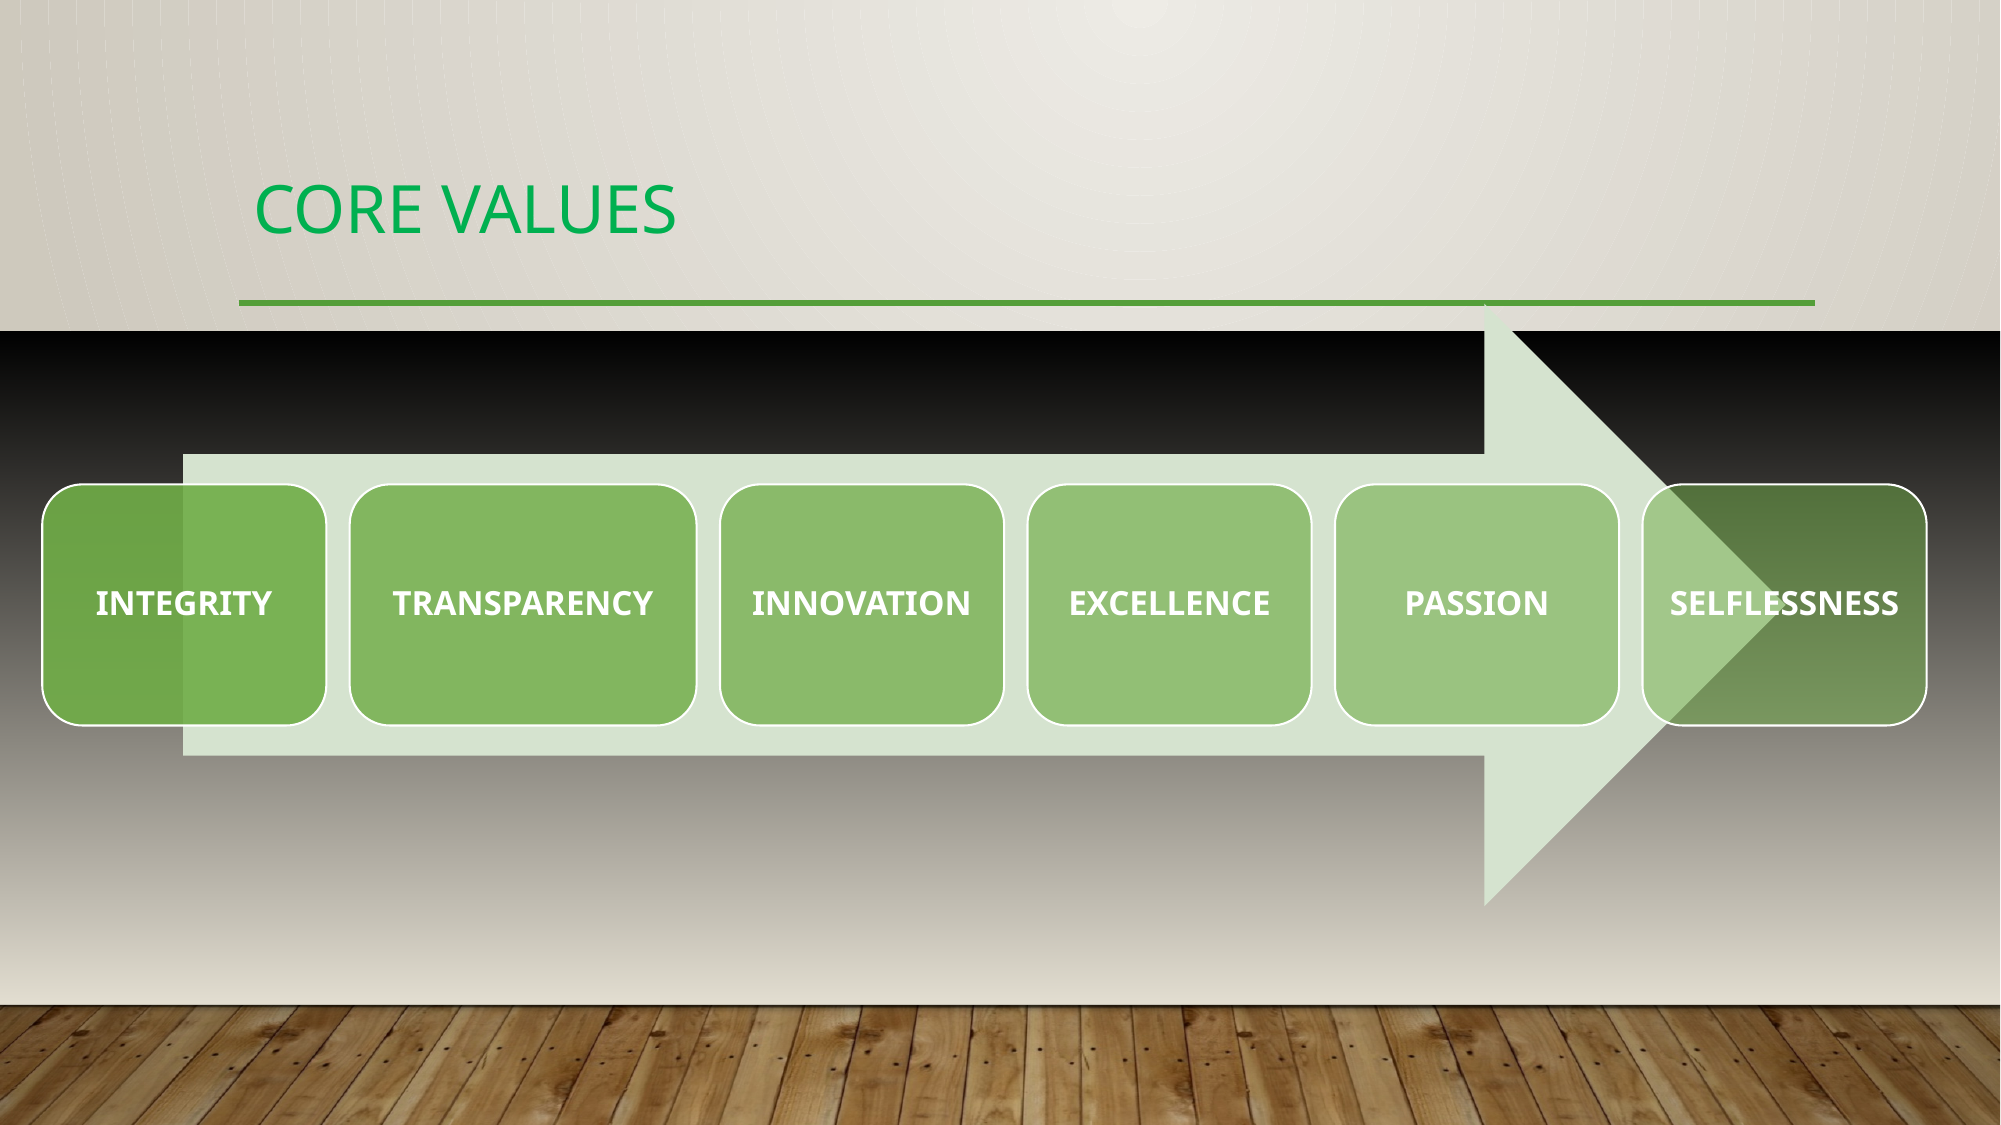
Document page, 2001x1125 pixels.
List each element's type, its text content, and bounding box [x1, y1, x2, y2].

text_box SELFLESSNESS [1642, 484, 1927, 726]
text_box TRANSPARENCY [349, 484, 697, 726]
title CORE VALUES [238, 168, 1814, 280]
text_box EXCELLENCE [1027, 484, 1312, 726]
text_box INTEGRITY [42, 484, 327, 726]
text_box [183, 303, 1668, 907]
text_box PASSION [1335, 484, 1620, 726]
text_box INNOVATION [720, 484, 1005, 726]
